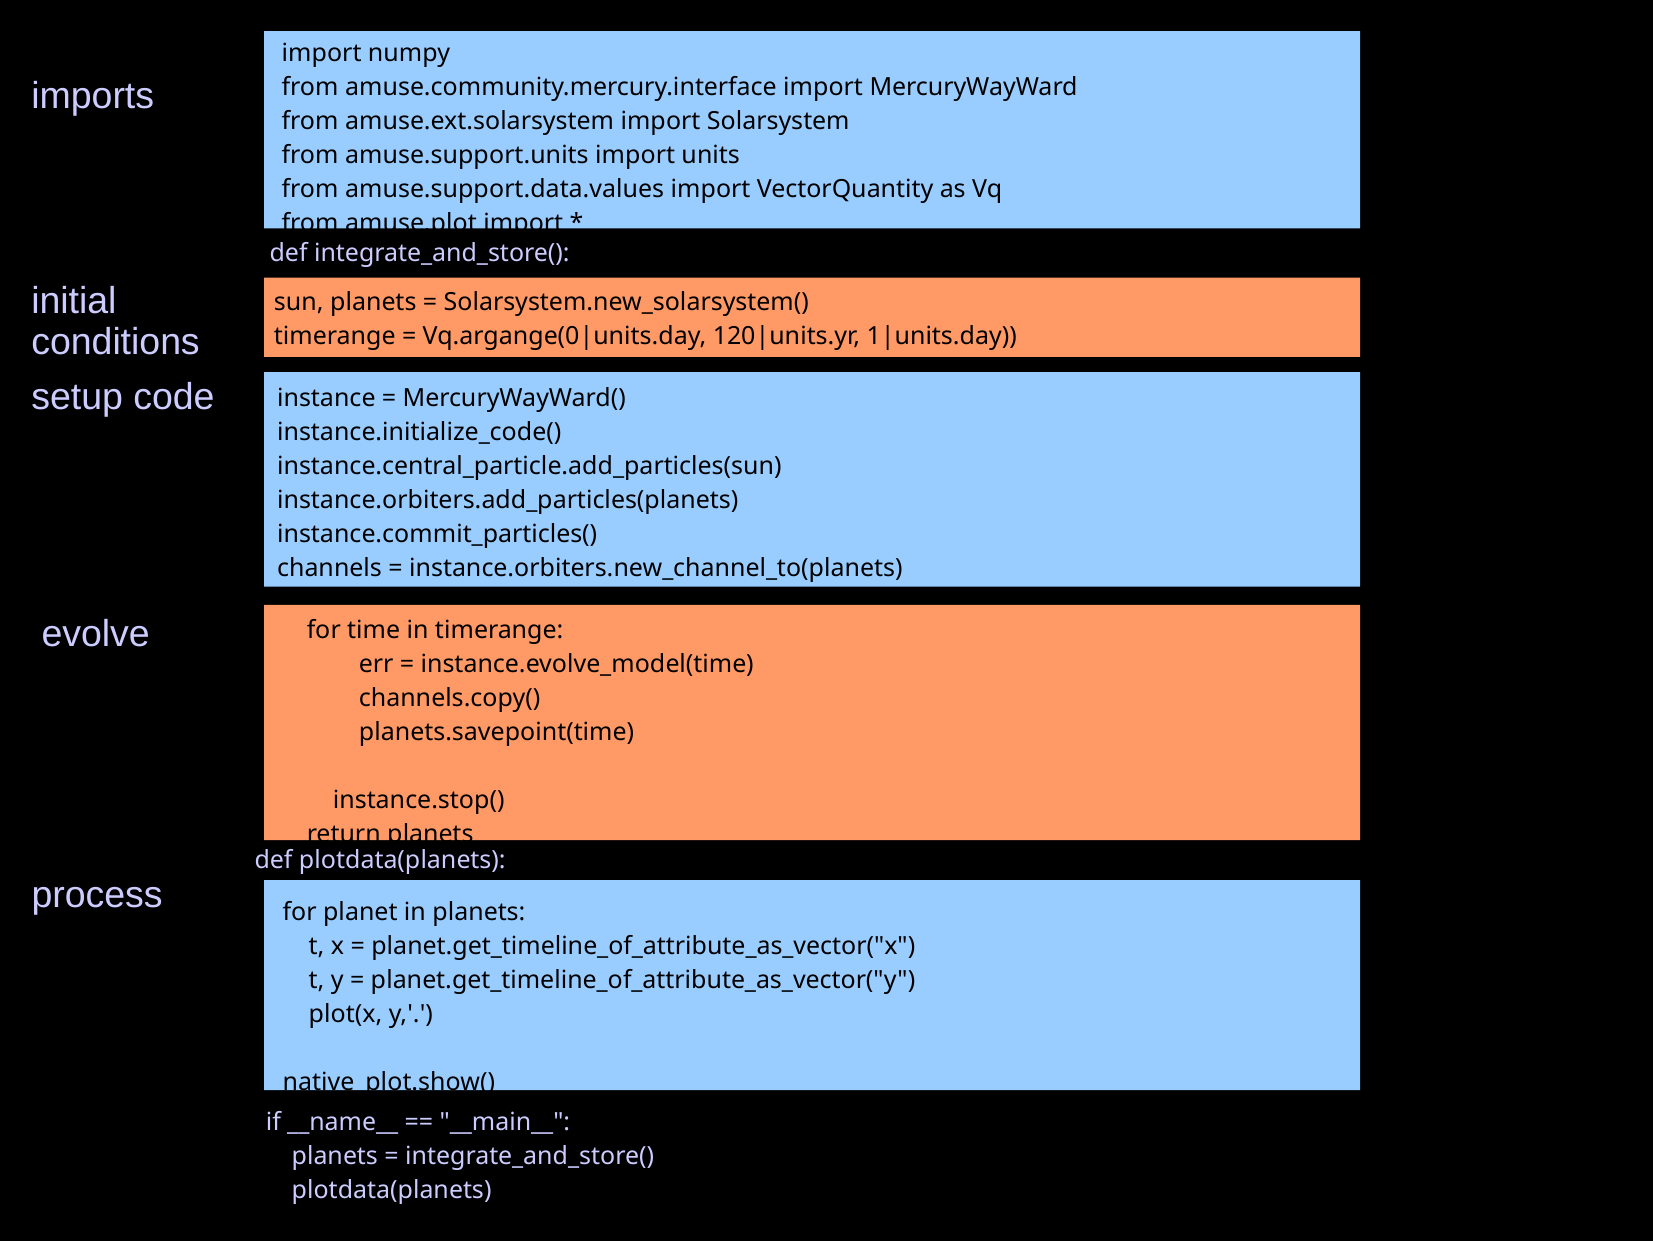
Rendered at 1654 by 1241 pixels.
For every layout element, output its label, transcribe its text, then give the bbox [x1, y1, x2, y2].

text_box process [16, 865, 178, 923]
text_box import numpy from amuse.community.mercury.interface import MercuryWayWard from amuse.ext.solarsystem import Solarsystem from amuse.support.units import units from amuse.support.data.values import VectorQuantity as Vq from amuse.plot import * [266, 27, 1404, 231]
text_box for time in timerange: err = instance.evolve_model(time) channels.copy() planets.savepoint(time) instance.stop() return planets [292, 604, 961, 839]
text_box [264, 277, 1361, 357]
text_box initial conditions [16, 271, 215, 367]
text_box [264, 880, 1361, 1091]
text_box for planet in planets: t, x = planet.get_timeline_of_attribute_as_vector("x") t, y = planet.get_timeline_of_attribute_as_vector("y") plot(x, y,'.') native_plot.show() [241, 886, 1245, 1110]
text_box instance = MercuryWayWard() instance.initialize_code() instance.central_particle.add_particles(sun) instance.orbiters.add_particles(planets) instance.commit_particles() channels = instance.orbiters.new_channel_to(planets) [236, 372, 1152, 607]
text_box evolve [26, 604, 165, 662]
text_box [628, 604, 1361, 841]
text_box [1152, 372, 1361, 587]
text_box def plotdata(planets): [233, 833, 628, 881]
text_box setup code [16, 367, 230, 425]
text_box [264, 607, 292, 833]
text_box def integrate_and_store(): [254, 227, 699, 274]
text_box if __name__ == "__main__": planets = integrate_and_store() plotdata(planets) [250, 1096, 1384, 1206]
text_box sun, planets = Solarsystem.new_solarsystem() timerange = Vq.argange(0|units.day, 120|units.yr, 1|units.day)) [233, 276, 1322, 354]
text_box imports [16, 67, 170, 125]
